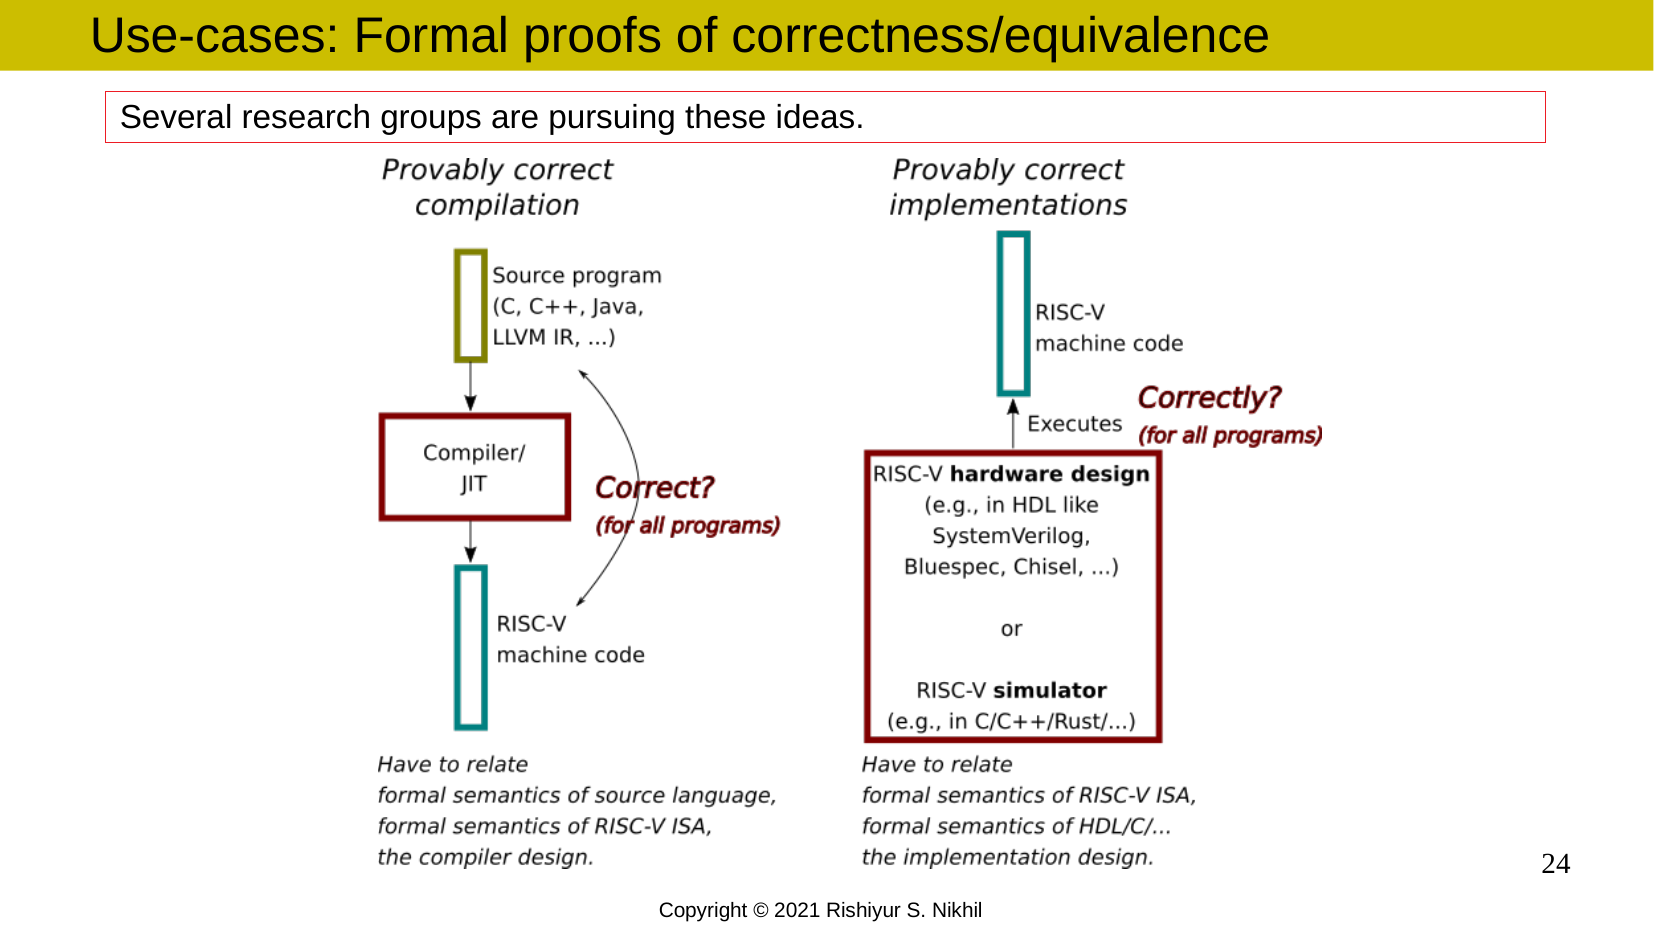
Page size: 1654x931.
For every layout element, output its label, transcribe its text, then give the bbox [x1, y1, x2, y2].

picture [378, 158, 1322, 869]
text_box Several research groups are pursuing these ideas. [105, 91, 1546, 143]
text_box Use-cases: Formal proofs of correctness/equivalence [0, 0, 1654, 71]
